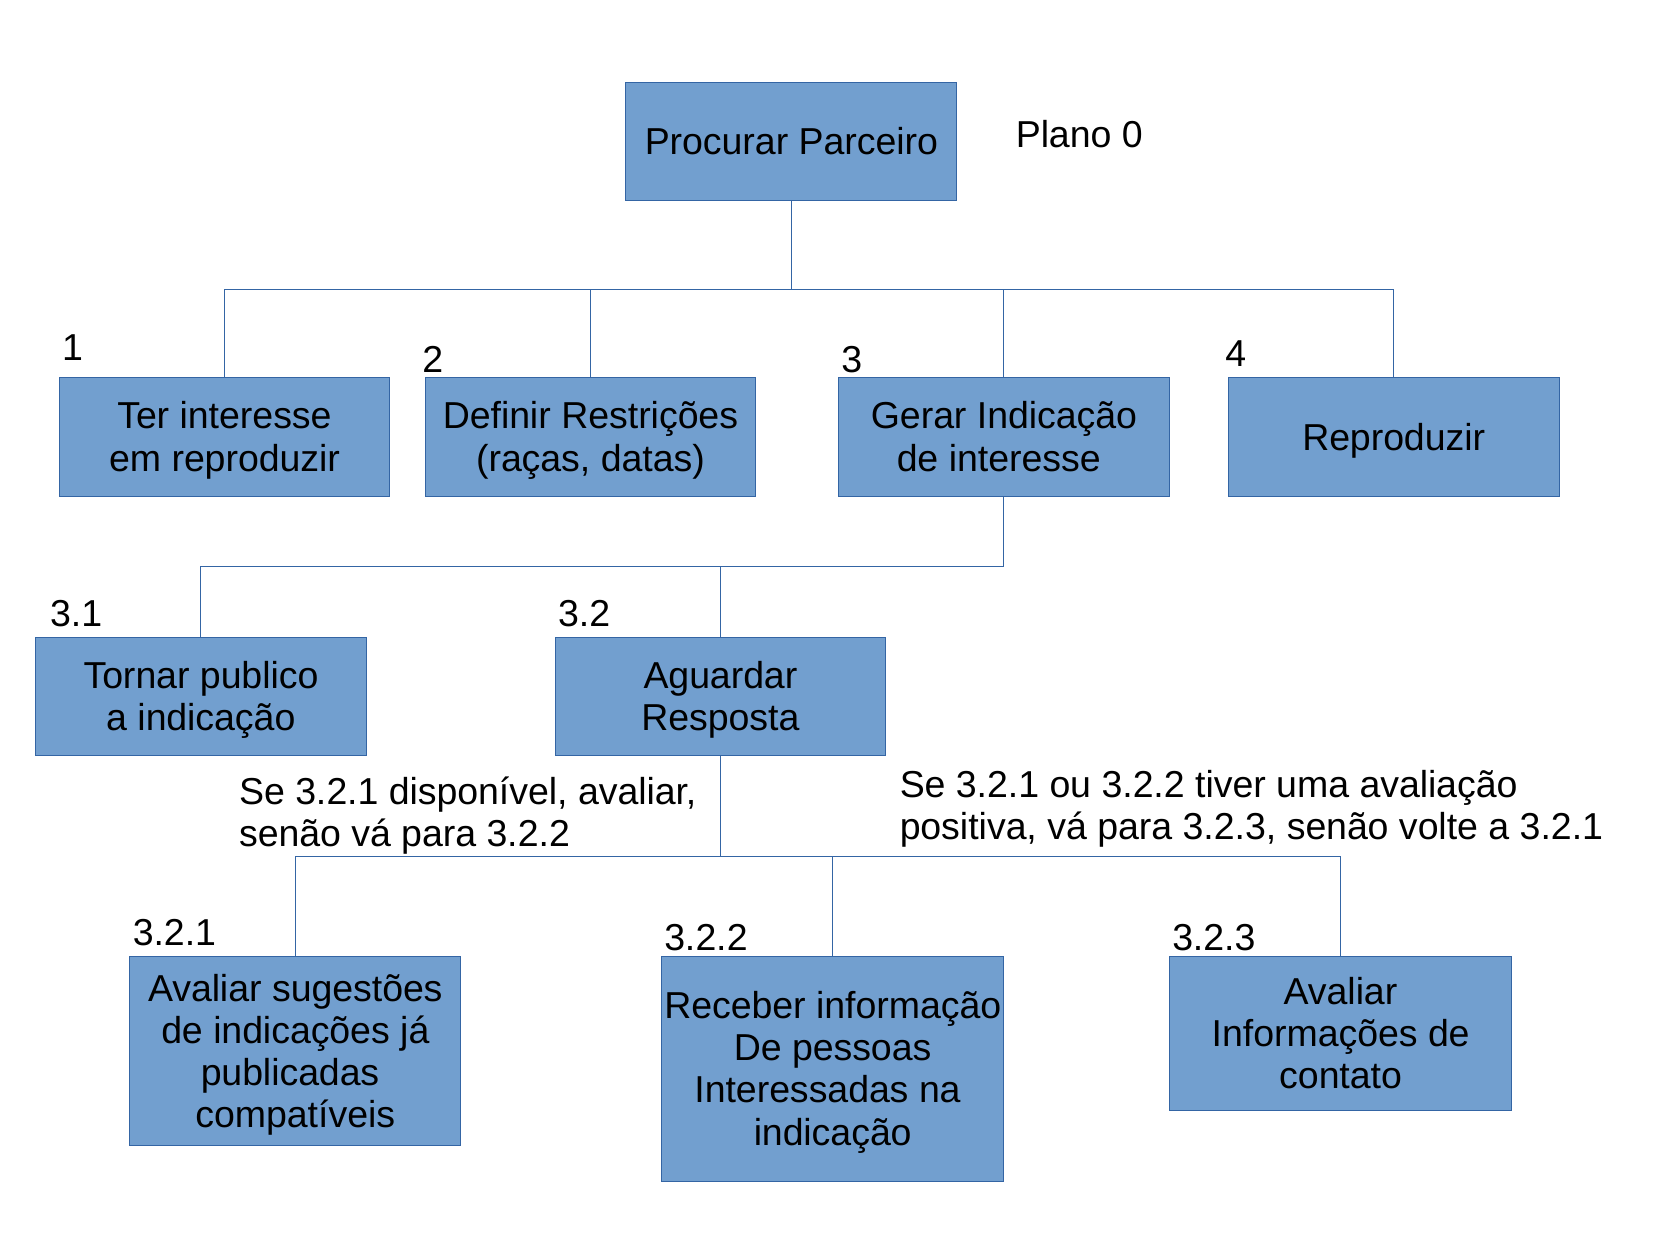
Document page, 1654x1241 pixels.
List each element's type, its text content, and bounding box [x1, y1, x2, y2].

text_box 3.2.1 [118, 903, 272, 963]
text_box 4 [1210, 324, 1262, 382]
text_box 2 [407, 330, 458, 388]
text_box Avaliar Informações de contato [1169, 956, 1512, 1111]
text_box 3.2.2 [649, 909, 768, 969]
text_box Se 3.2.1 ou 3.2.2 tiver uma avaliação positiva, vá para 3.2.3, senão volte a 3.2.1 [884, 755, 1619, 855]
text_box 1 [47, 318, 98, 376]
text_box Gerar Indicação de interesse [838, 377, 1170, 497]
text_box Reproduzir [1228, 377, 1560, 497]
text_box 3.1 [35, 584, 118, 642]
text_box Ter interesse em reproduzir [59, 377, 390, 497]
text_box Avaliar sugestões de indicações já publicadas compatíveis [129, 956, 461, 1146]
text_box 3.2 [543, 584, 625, 642]
text_box Aguardar Resposta [555, 637, 886, 756]
text_box 3 [826, 330, 878, 388]
text_box Tornar publico a indicação [35, 637, 367, 756]
text_box Se 3.2.1 disponível, avaliar, senão vá para 3.2.2 [224, 763, 723, 863]
text_box Receber informação De pessoas Interessadas na indicação [661, 956, 1004, 1182]
text_box Plano 0 [1001, 106, 1158, 164]
text_box Definir Restrições (raças, datas) [425, 377, 756, 497]
text_box 3.2.3 [1157, 909, 1276, 969]
text_box Procurar Parceiro [625, 82, 957, 201]
